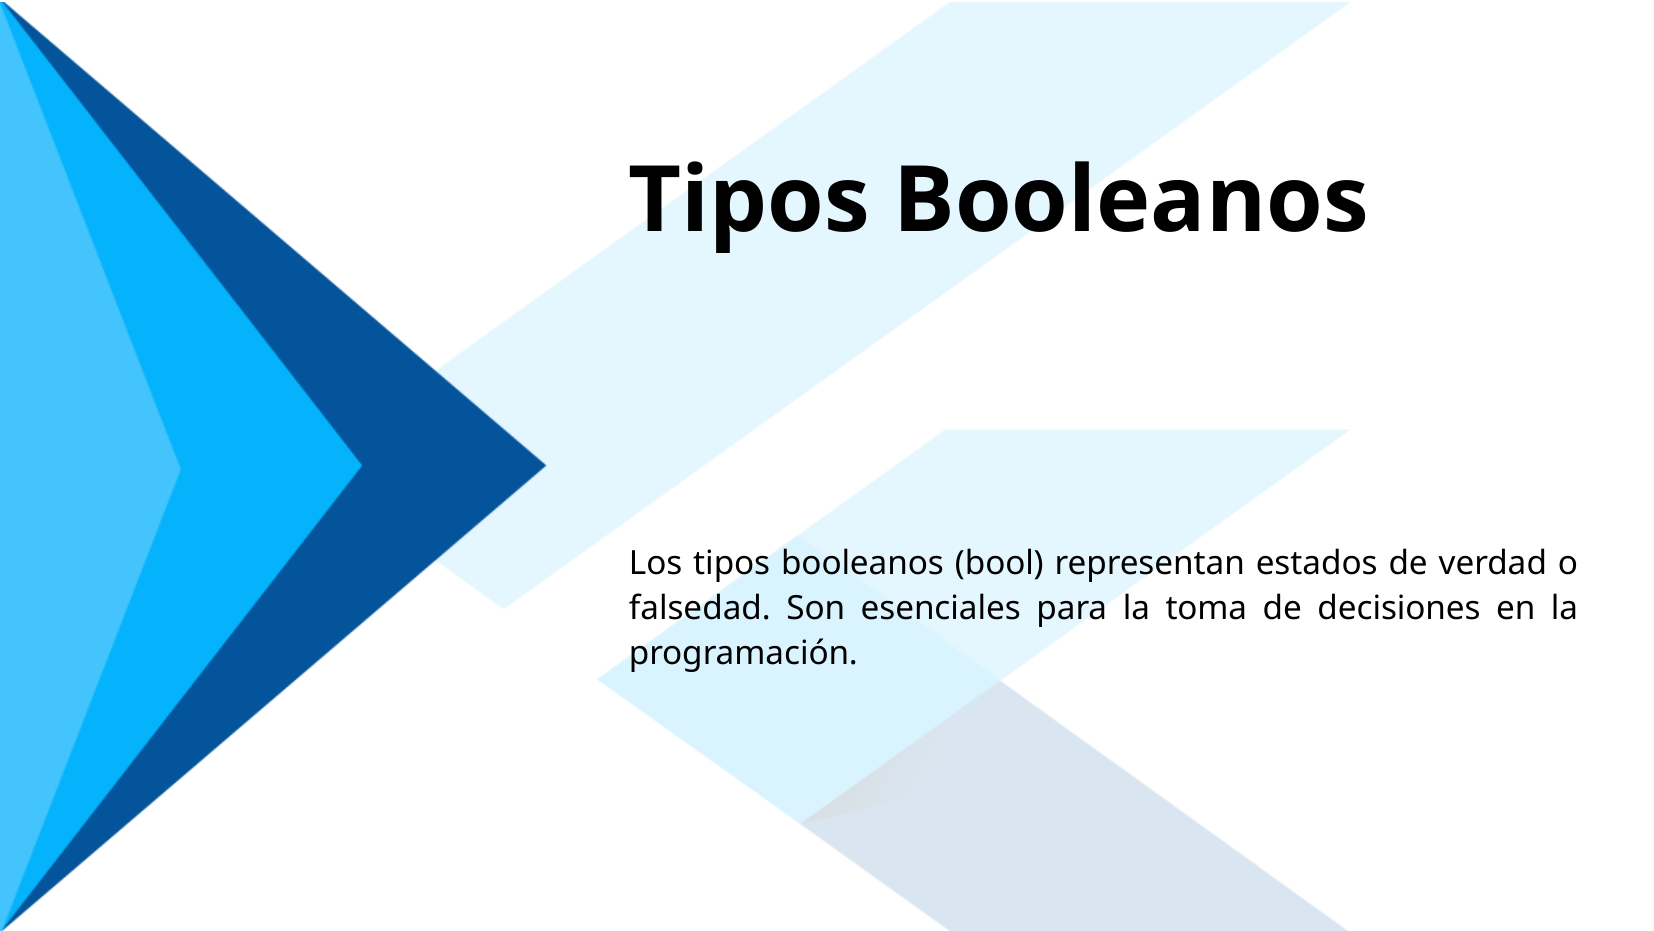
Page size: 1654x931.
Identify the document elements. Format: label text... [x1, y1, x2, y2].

text_box Tipos Booleanos [614, 126, 1595, 402]
text_box Los tipos booleanos (bool) representan estados de verdad o falsedad. Son esenciales para la toma de decisiones en la programación. [614, 531, 1595, 813]
picture [0, 2, 1654, 931]
